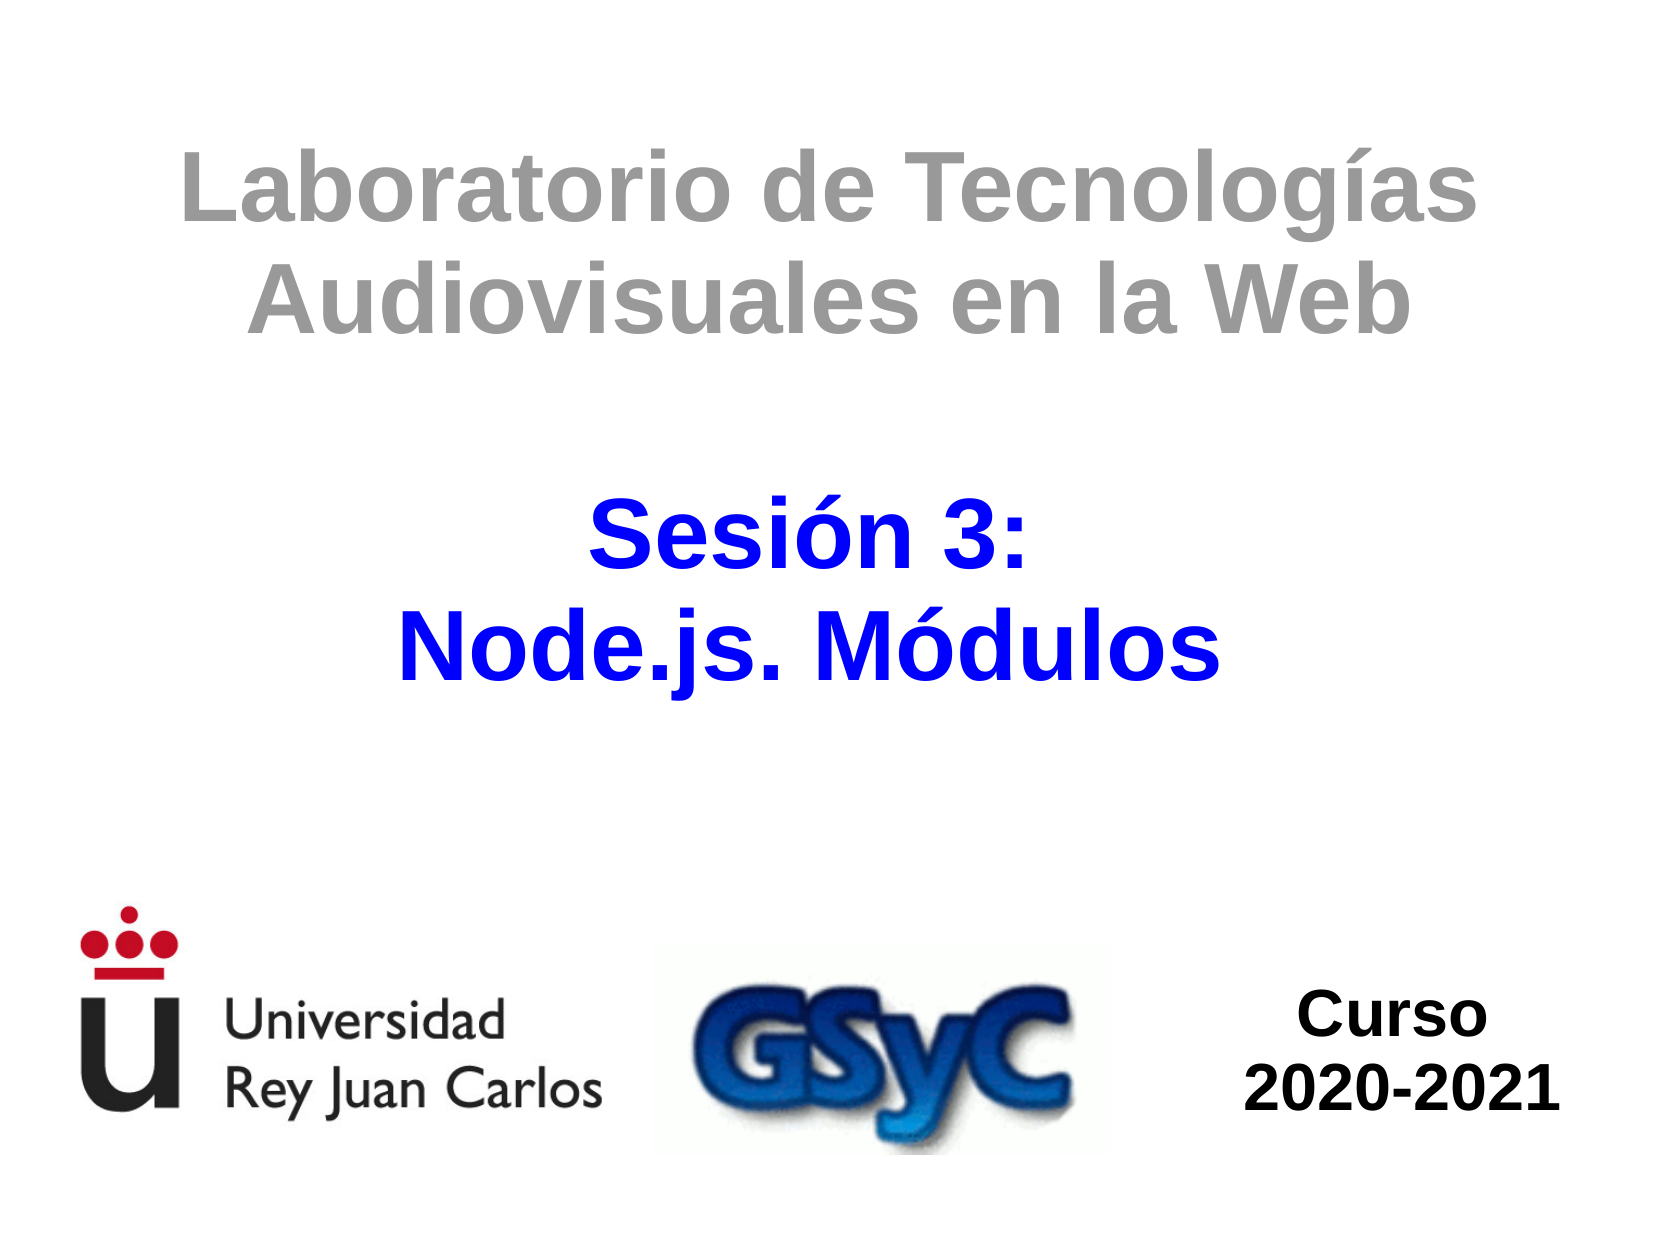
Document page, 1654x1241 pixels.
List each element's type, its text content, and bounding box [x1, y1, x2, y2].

title Curso 2020-2021 [1200, 975, 1606, 1126]
title Sesión 3: Node.js. Módulos [135, 422, 1486, 758]
title Laboratorio de Tecnologías Audiovisuales en la Web [144, 75, 1516, 411]
picture [653, 944, 1111, 1156]
picture [46, 884, 631, 1141]
